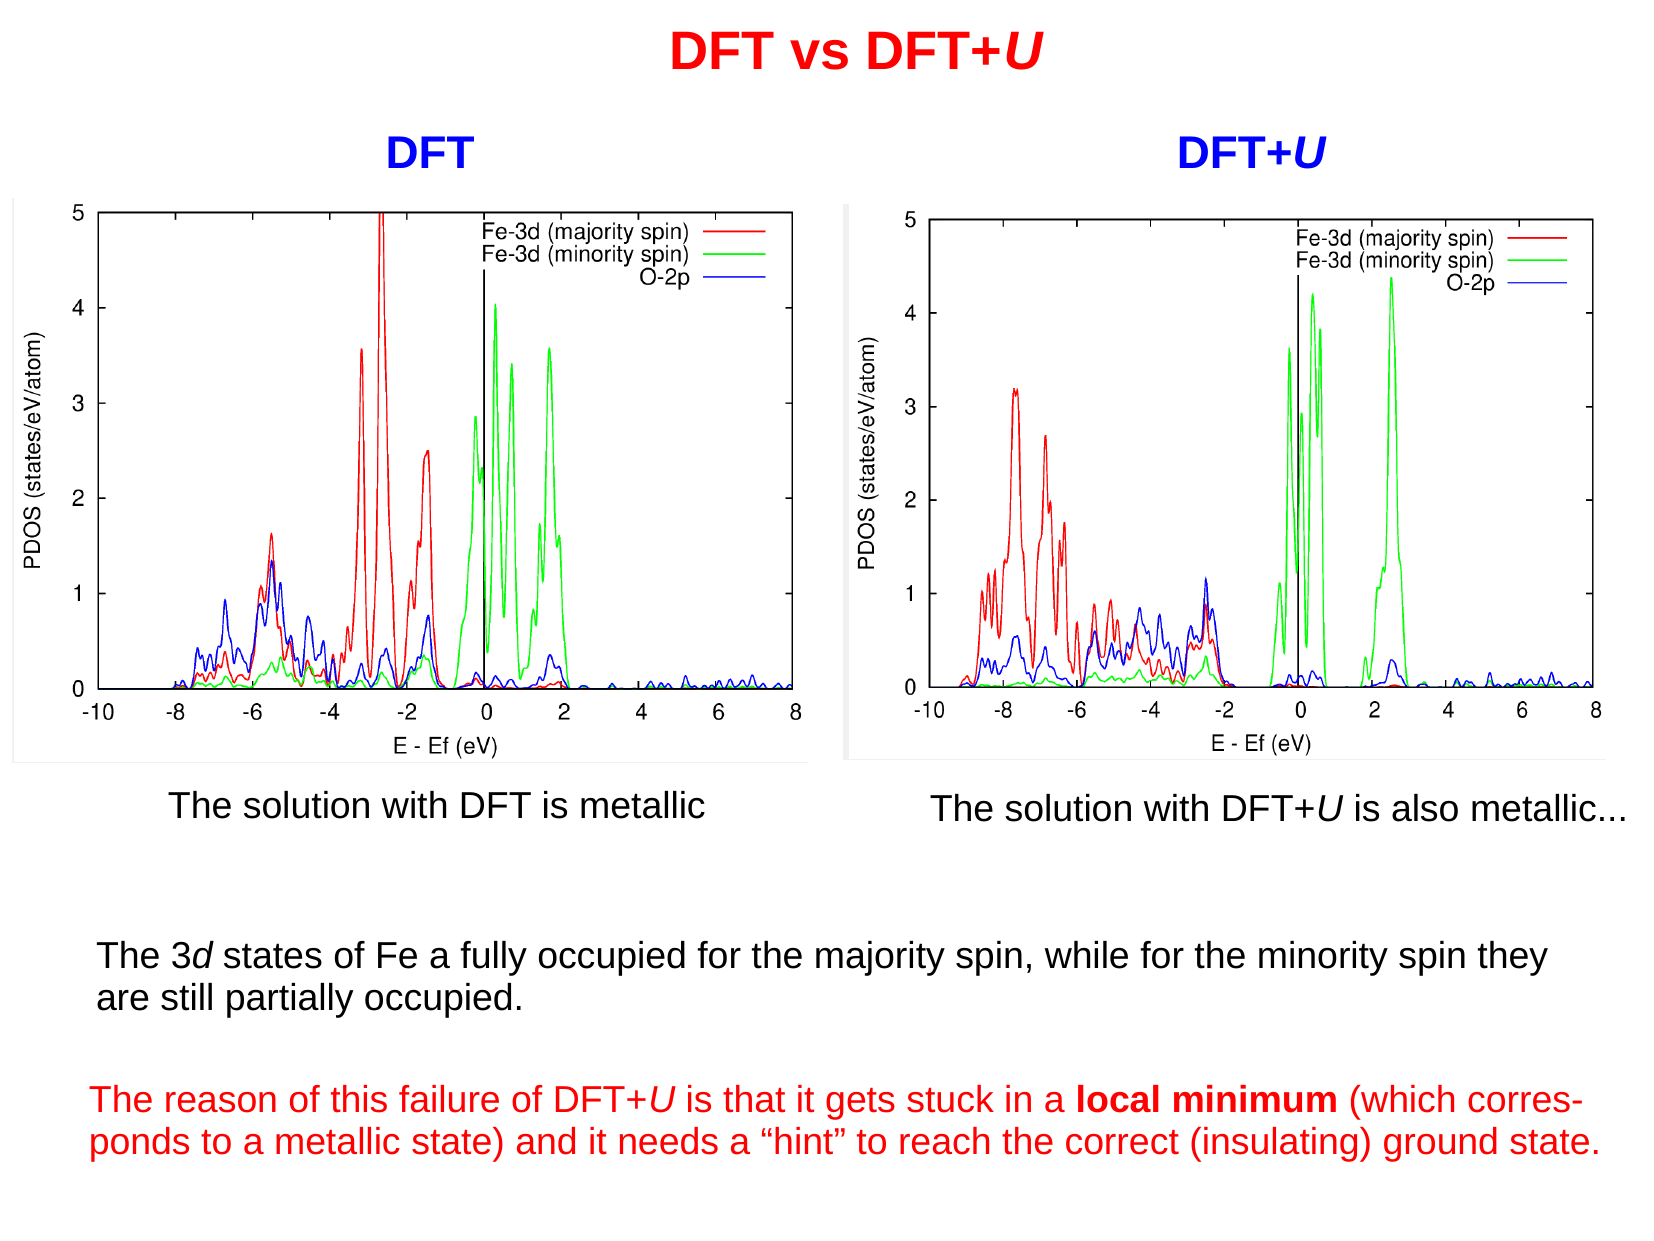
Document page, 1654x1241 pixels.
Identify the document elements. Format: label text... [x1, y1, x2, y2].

text_box DFT [370, 119, 490, 187]
text_box DFT+U [1162, 120, 1341, 187]
text_box The 3d states of Fe a fully occupied for the majority spin, while for the minority spin they are still partially occupied. [81, 926, 1597, 1068]
picture [843, 204, 1606, 760]
picture [12, 198, 808, 763]
title DFT vs DFT+U [146, 20, 1567, 82]
text_box The solution with DFT+U is also metallic... [915, 780, 1644, 837]
text_box The solution with DFT is metallic [153, 777, 722, 835]
text_box The reason of this failure of DFT+U is that it gets stuck in a local minimum (which corres- ponds to a metallic state) and it needs a “hint” to reach the correct (insulating) ground state. [74, 1070, 1633, 1212]
